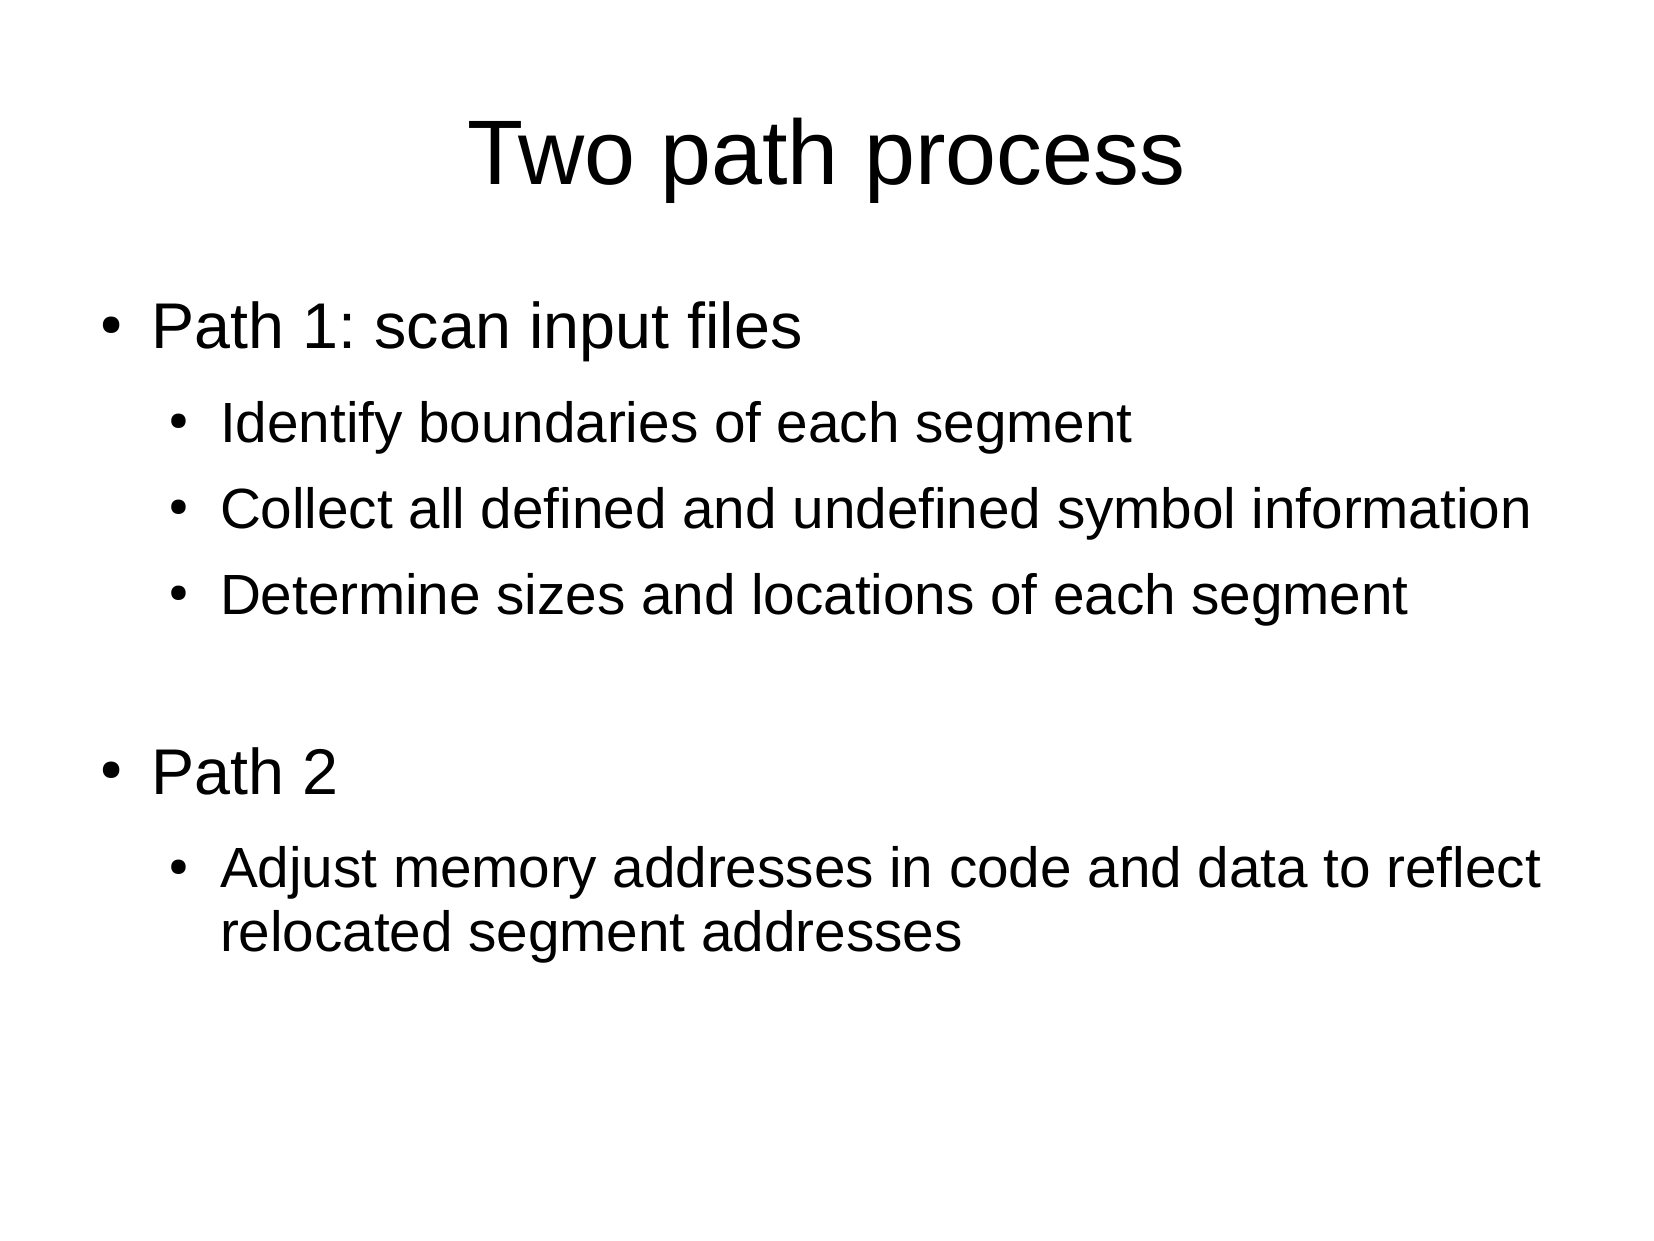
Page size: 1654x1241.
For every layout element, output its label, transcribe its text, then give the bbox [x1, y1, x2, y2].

list Path 1: scan input files Identify boundaries of each segment Collect all defined and undefined symbol information Determine sizes and locations of each segment Path 2 Adjust memory addresses in code and data to reflect relocated segment addresses [82, 290, 1571, 1010]
title Two path process [82, 49, 1571, 257]
